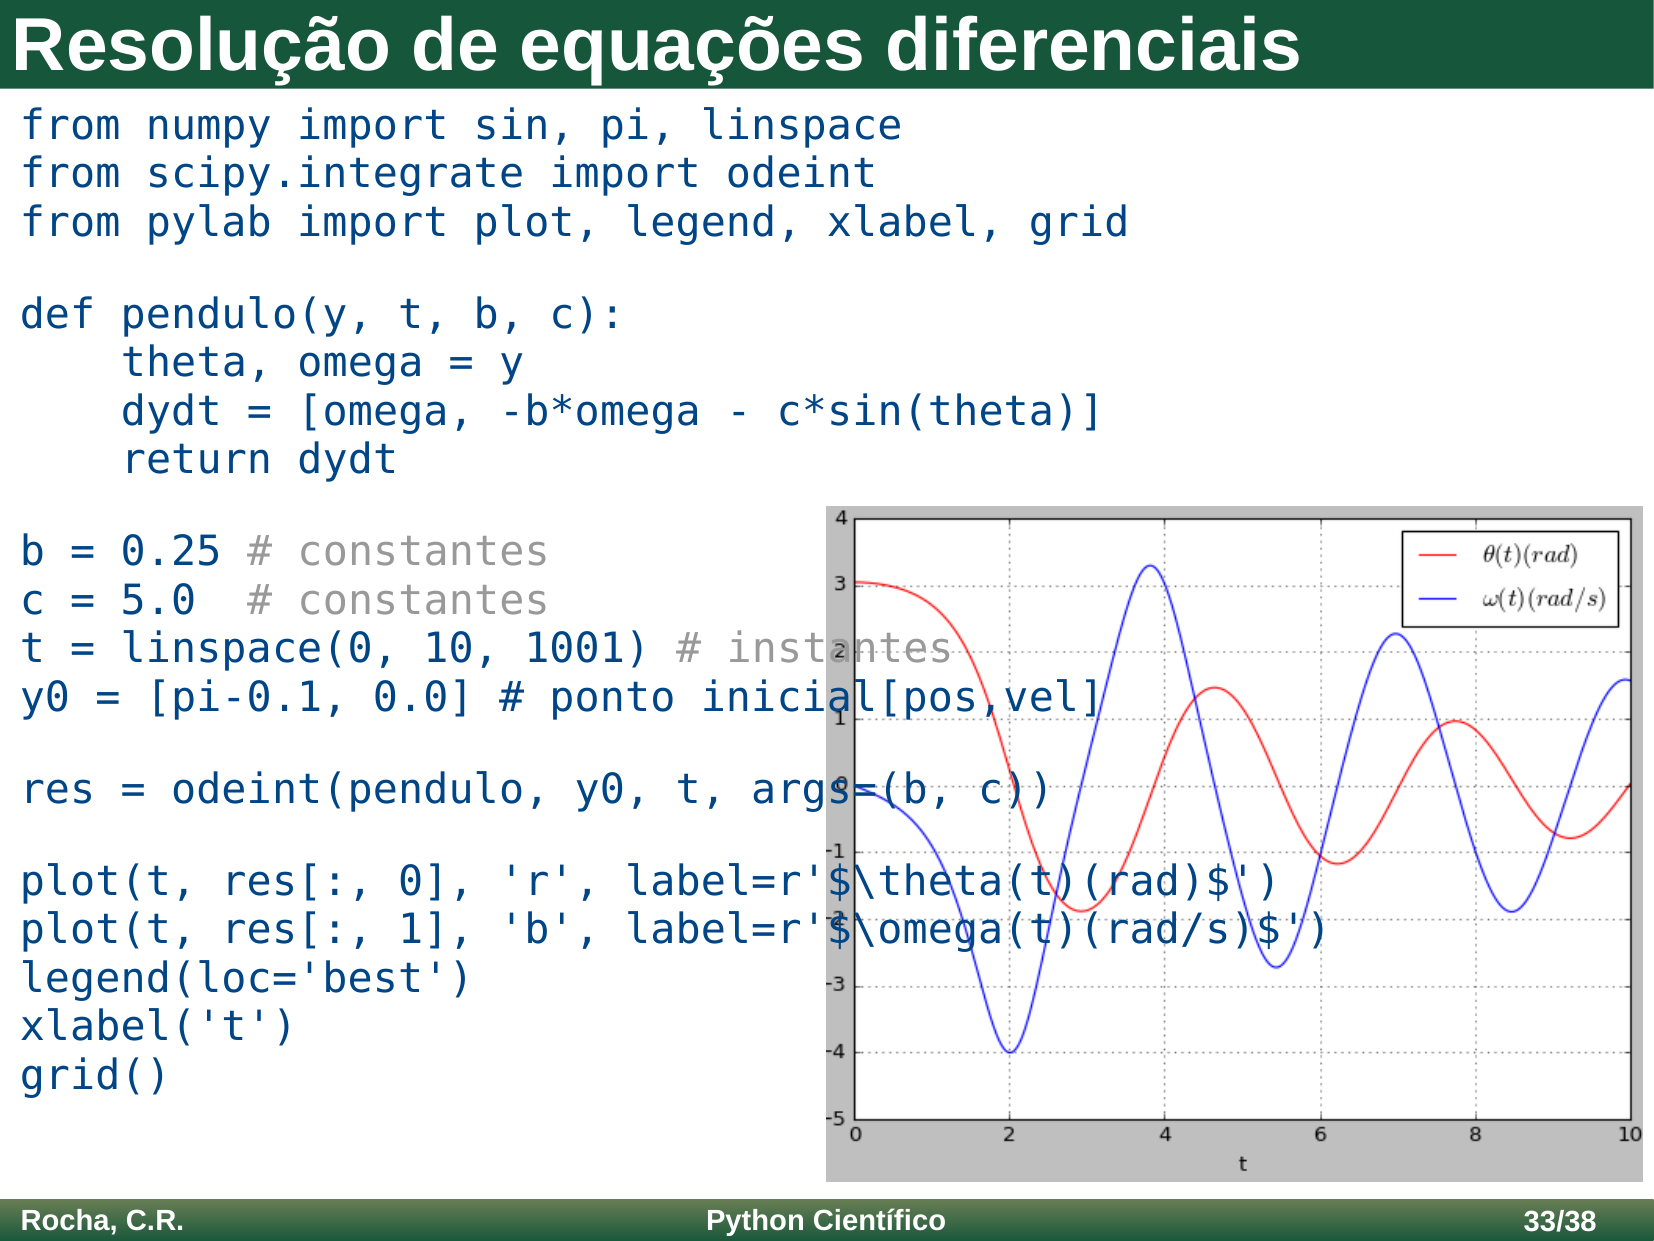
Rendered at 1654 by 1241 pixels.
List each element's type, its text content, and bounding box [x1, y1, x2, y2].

text_box from numpy import sin, pi, linspace from scipy.integrate import odeint from pylab import plot, legend, xlabel, grid def pendulo(y, t, b, c): theta, omega = y dydt = [omega, -b*omega - c*sin(theta)] return dydt b = 0.25 # constantes c = 5.0 # constantes t = linspace(0, 10, 1001) # instantes y0 = [pi-0.1, 0.0] # ponto inicial[pos,vel] res = odeint(pendulo, y0, t, args=(b, c)) plot(t, res[:, 0], 'r', label=r'$\theta(t)(rad)$') plot(t, res[:, 1], 'b', label=r'$\omega(t)(rad/s)$') legend(loc='best') xlabel('t') grid() [5, 93, 1477, 1182]
picture [1477, 506, 1643, 1182]
title Resolução de equações diferenciais [11, 0, 1625, 89]
